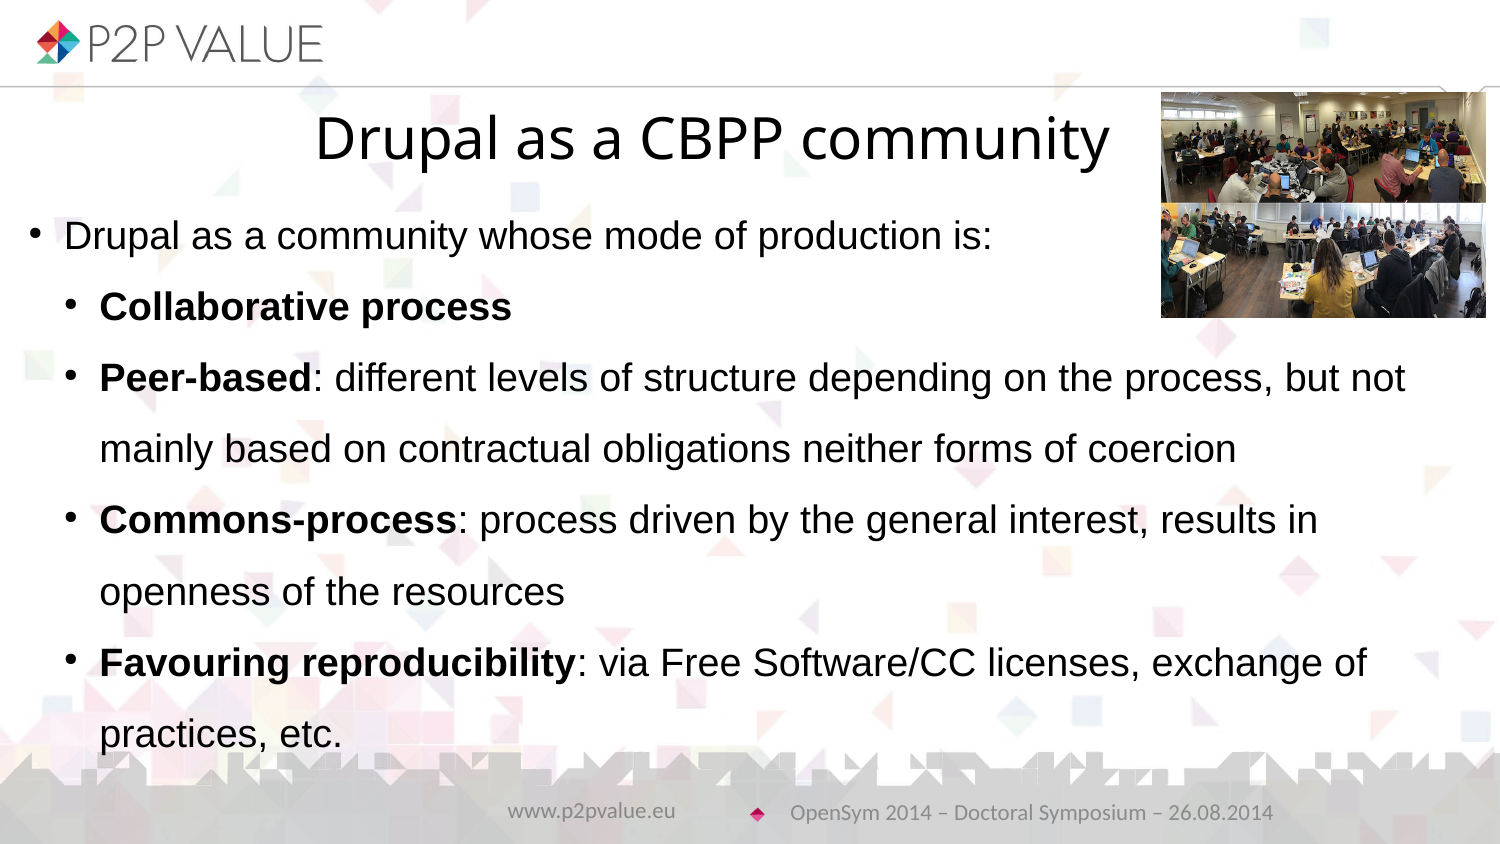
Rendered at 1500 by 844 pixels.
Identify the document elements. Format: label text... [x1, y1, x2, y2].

picture [0, 0, 1500, 844]
text_box OpenSym 2014 – Doctoral Symposium – 26.08.2014 [777, 788, 1470, 834]
subtitle Drupal as a community whose mode of production is: Collaborative process Peer-based: different levels of structure depending on the process, but not mainly based on contractual obligations neither forms of coercion Commons-process: process driven by the general interest, results in openness of the resources Favouring reproducibility: via Free Software/CC licenses, exchange of practices, etc. [15, 180, 1496, 844]
text_box www.p2pvalue.eu [501, 789, 720, 829]
title Drupal as a CBPP community [60, 92, 1161, 180]
